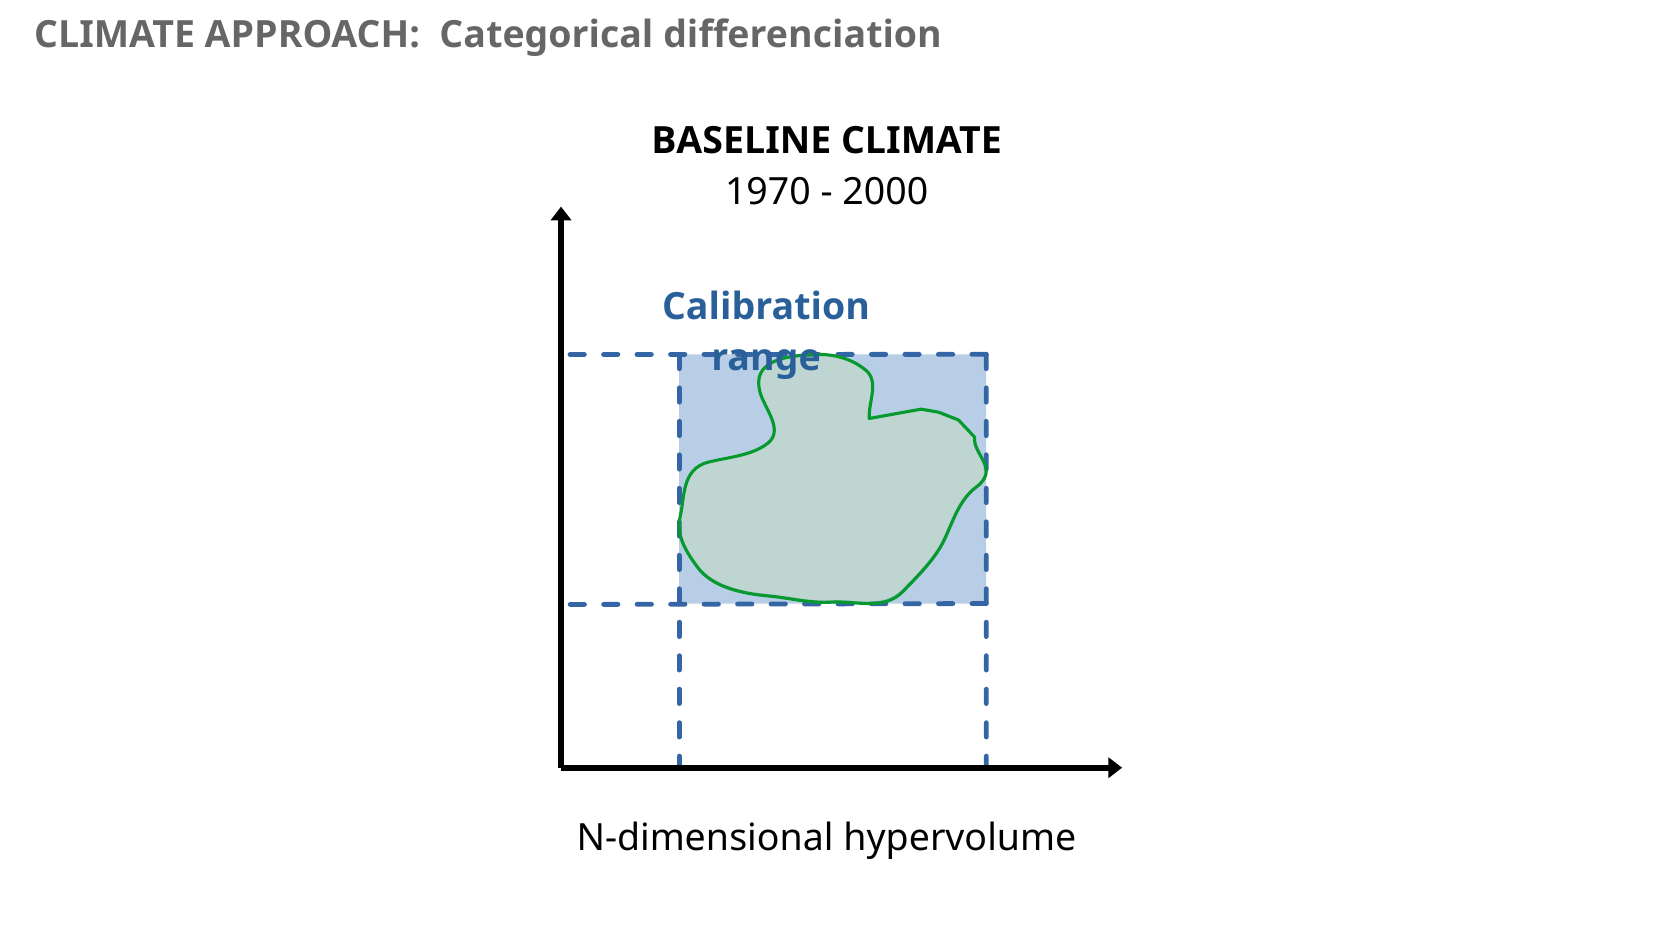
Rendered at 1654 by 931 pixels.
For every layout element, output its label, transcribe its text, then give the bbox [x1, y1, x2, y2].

text_box CLIMATE APPROACH: Categorical differenciation [0, 0, 1654, 118]
text_box Calibration range [588, 272, 944, 338]
text_box [679, 354, 987, 604]
text_box [781, 355, 790, 366]
text_box N-dimensional hypervolume [561, 803, 1093, 869]
text_box BASELINE CLIMATE 1970 - 2000 [620, 106, 1034, 224]
